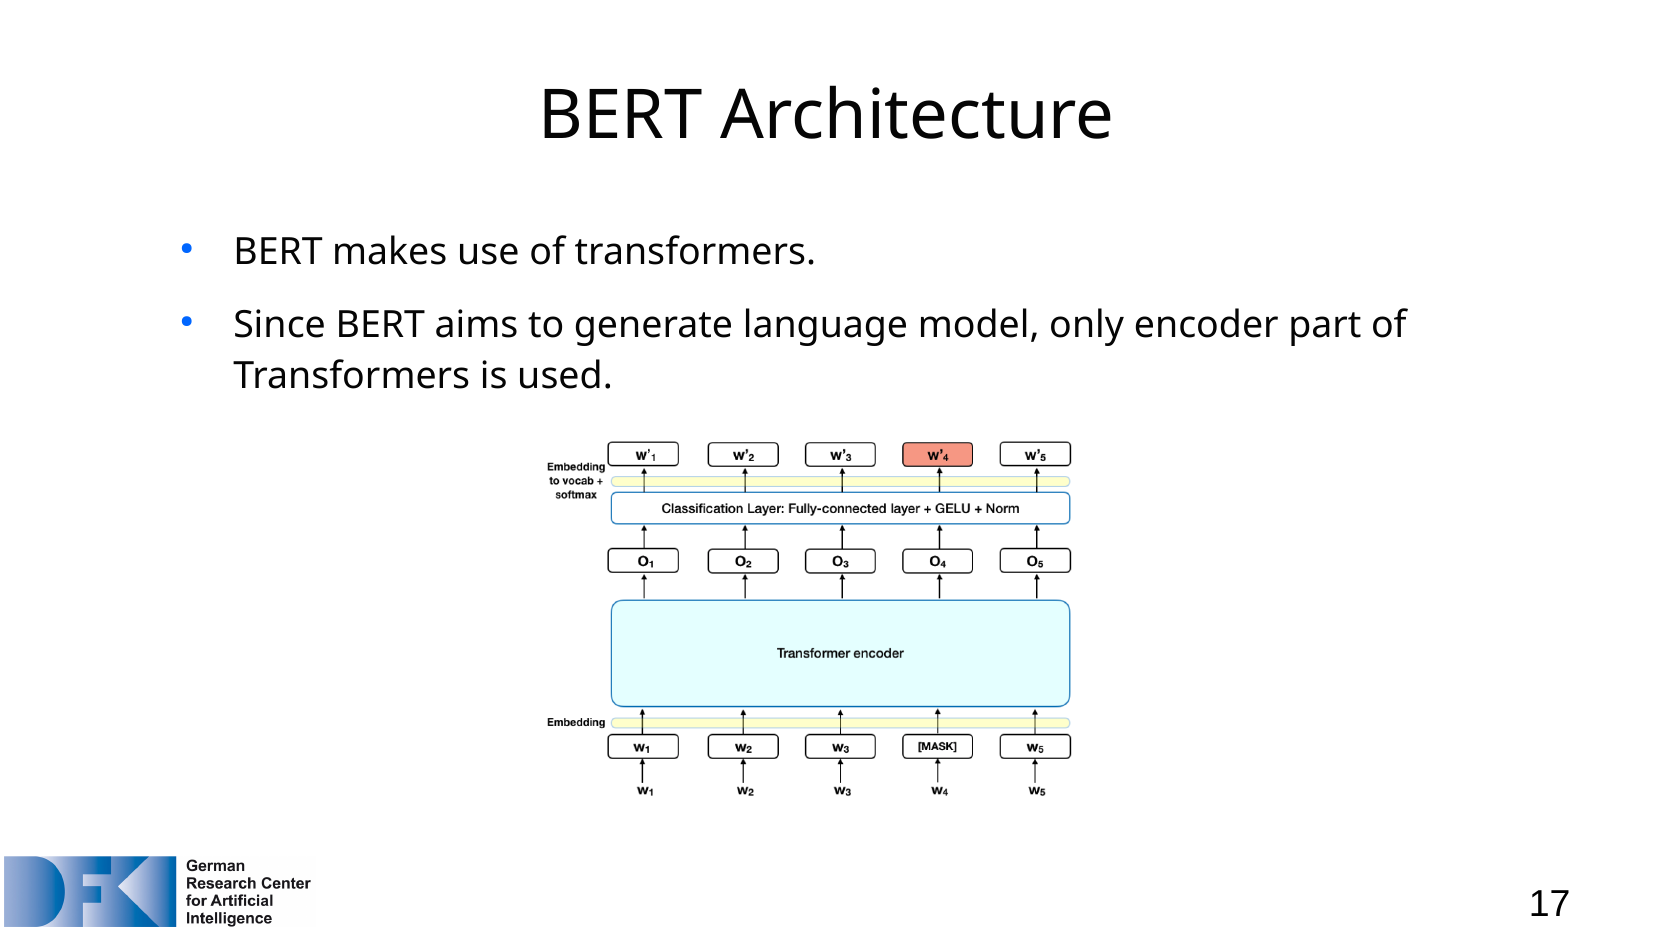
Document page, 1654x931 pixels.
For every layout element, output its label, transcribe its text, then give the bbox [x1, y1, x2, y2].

text_box <number> [1514, 875, 1654, 931]
title BERT Architecture [162, 35, 1492, 189]
picture [4, 856, 316, 927]
picture [540, 434, 1081, 802]
list BERT makes use of transformers. Since BERT aims to generate language model, only encoder part of Transformers is used. [162, 224, 1531, 436]
